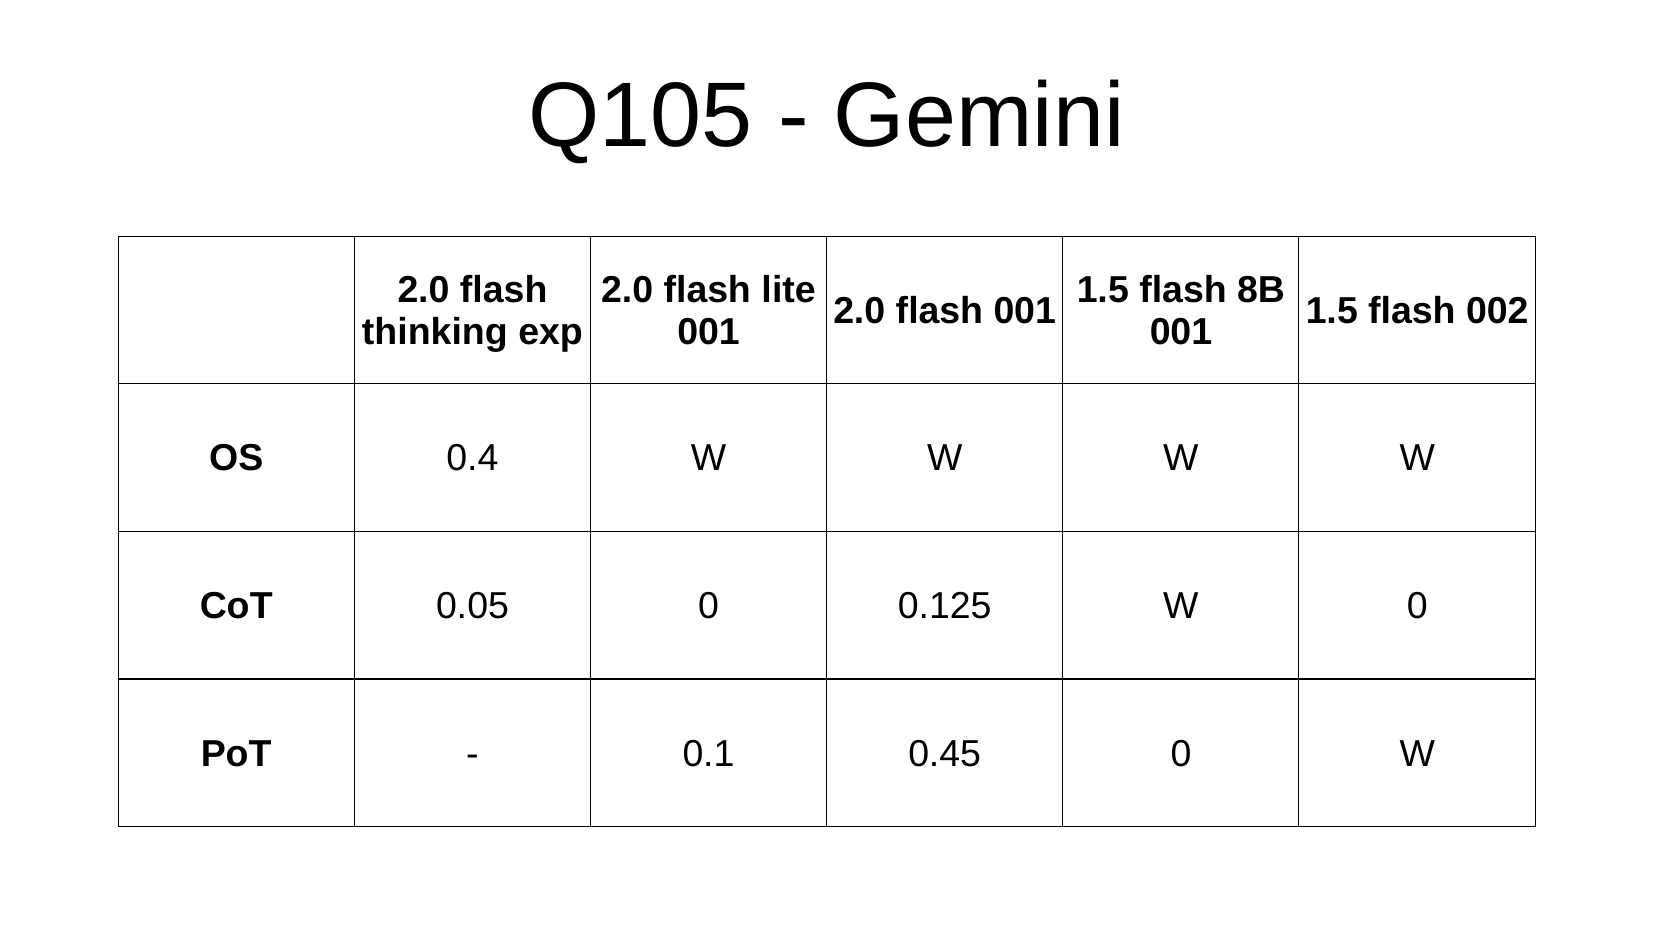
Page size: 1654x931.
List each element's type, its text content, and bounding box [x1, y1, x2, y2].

title Q105 - Gemini [82, 37, 1571, 193]
table_cell W [591, 384, 826, 531]
table_cell OS [119, 384, 354, 531]
table_header 1.5 flash 8B 001 [1063, 237, 1298, 383]
table_cell 0.45 [827, 680, 1062, 826]
table_cell 0.05 [355, 532, 590, 678]
table_cell 0 [1299, 532, 1535, 678]
table_cell W [1299, 680, 1535, 826]
table_cell W [827, 384, 1062, 531]
table_cell 0 [1063, 680, 1298, 826]
table_header 2.0 flash thinking exp [355, 237, 590, 383]
table_cell W [1063, 384, 1298, 531]
table_cell 0.1 [591, 680, 826, 826]
table_cell 0.4 [355, 384, 590, 531]
table_cell 0.125 [827, 532, 1062, 678]
table_cell W [1063, 532, 1298, 678]
table_header 2.0 flash lite 001 [591, 237, 826, 383]
table_cell W [1299, 384, 1535, 531]
table_cell - [355, 680, 590, 826]
table_cell PoT [119, 680, 354, 826]
table_header 1.5 flash 002 [1299, 237, 1535, 383]
table_cell CoT [119, 532, 354, 678]
table_header [119, 237, 354, 383]
table_header 2.0 flash 001 [827, 237, 1062, 383]
table_cell 0 [591, 532, 826, 678]
